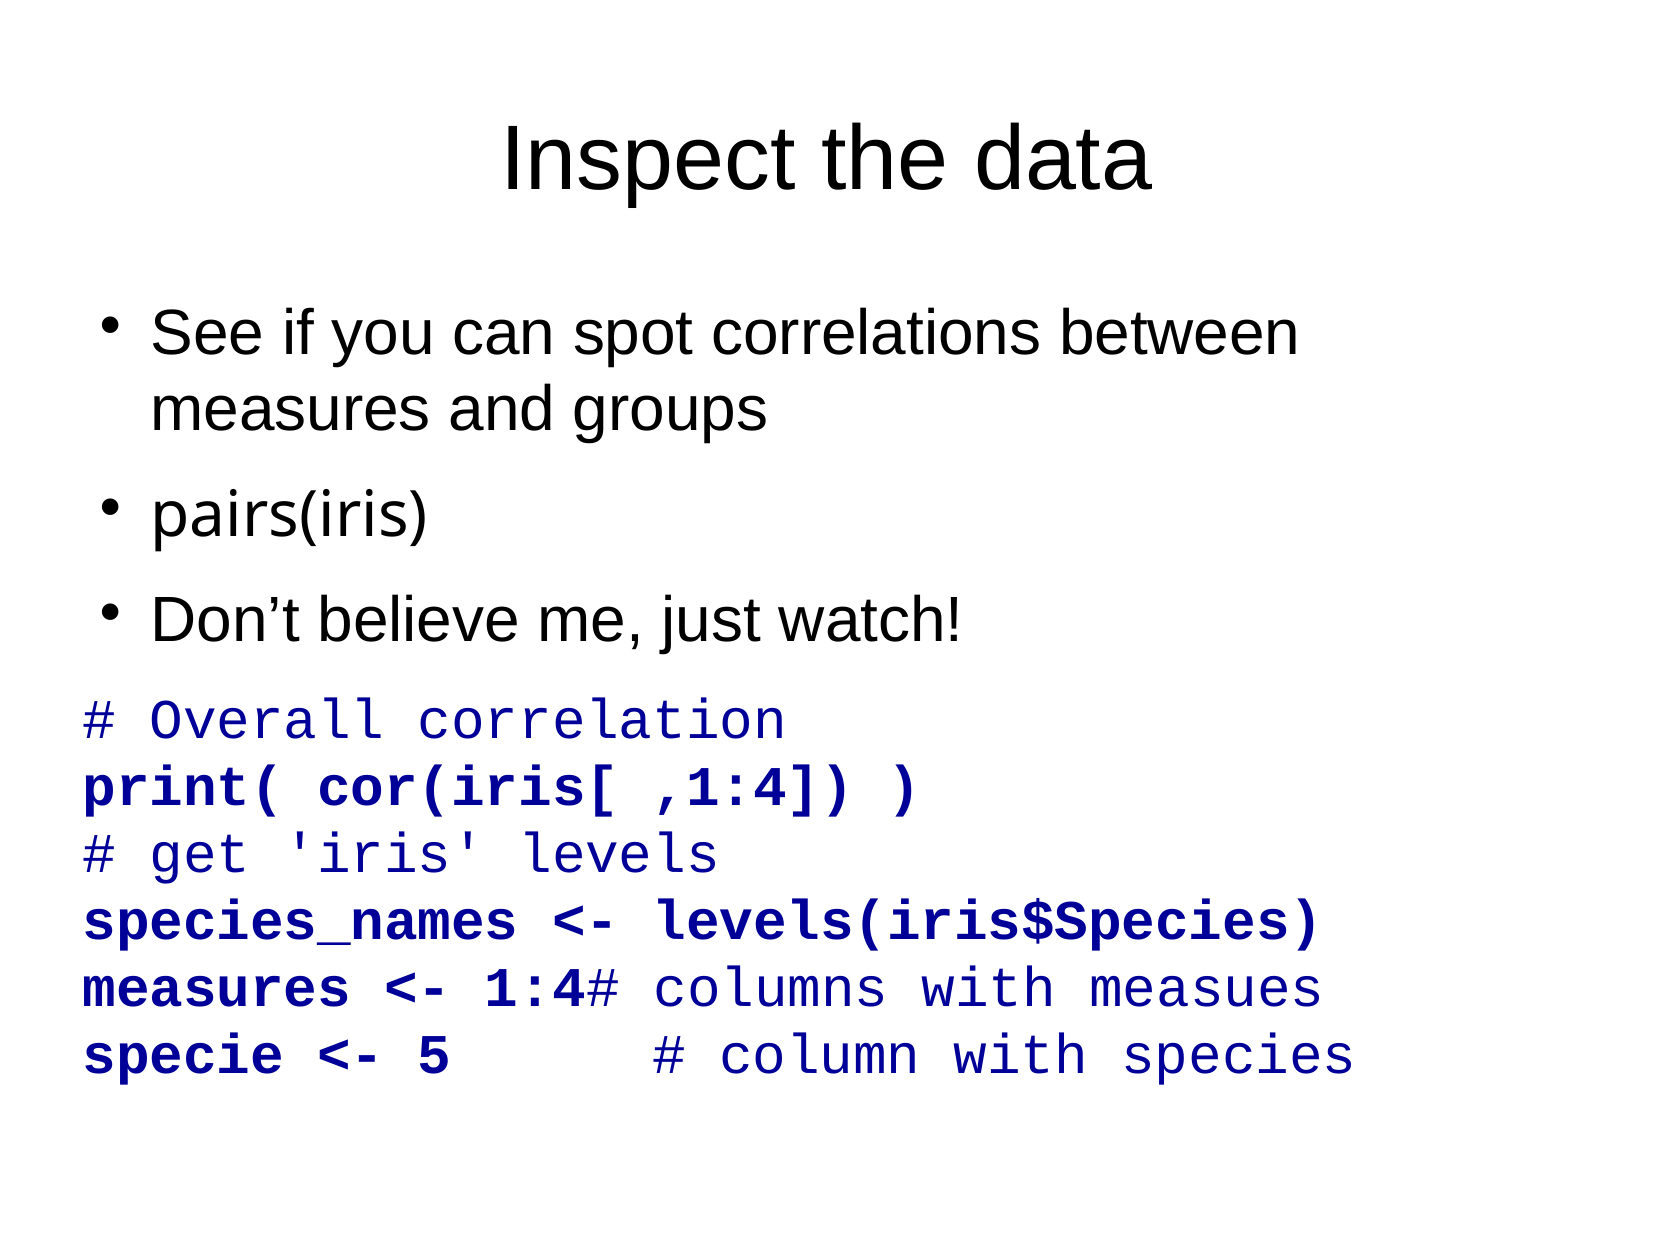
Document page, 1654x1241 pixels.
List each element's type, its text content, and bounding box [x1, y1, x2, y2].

text_box Inspect the data [82, 49, 1571, 257]
text_box See if you can spot correlations between measures and groups pairs(iris) Don’t believe me, just watch! # Overall correlation print( cor(iris[ ,1:4]) ) # get 'iris' levels species_names <- levels(iris$Species) measures <- 1:4 # columns with measues specie <- 5 # column with species [82, 290, 1571, 1087]
